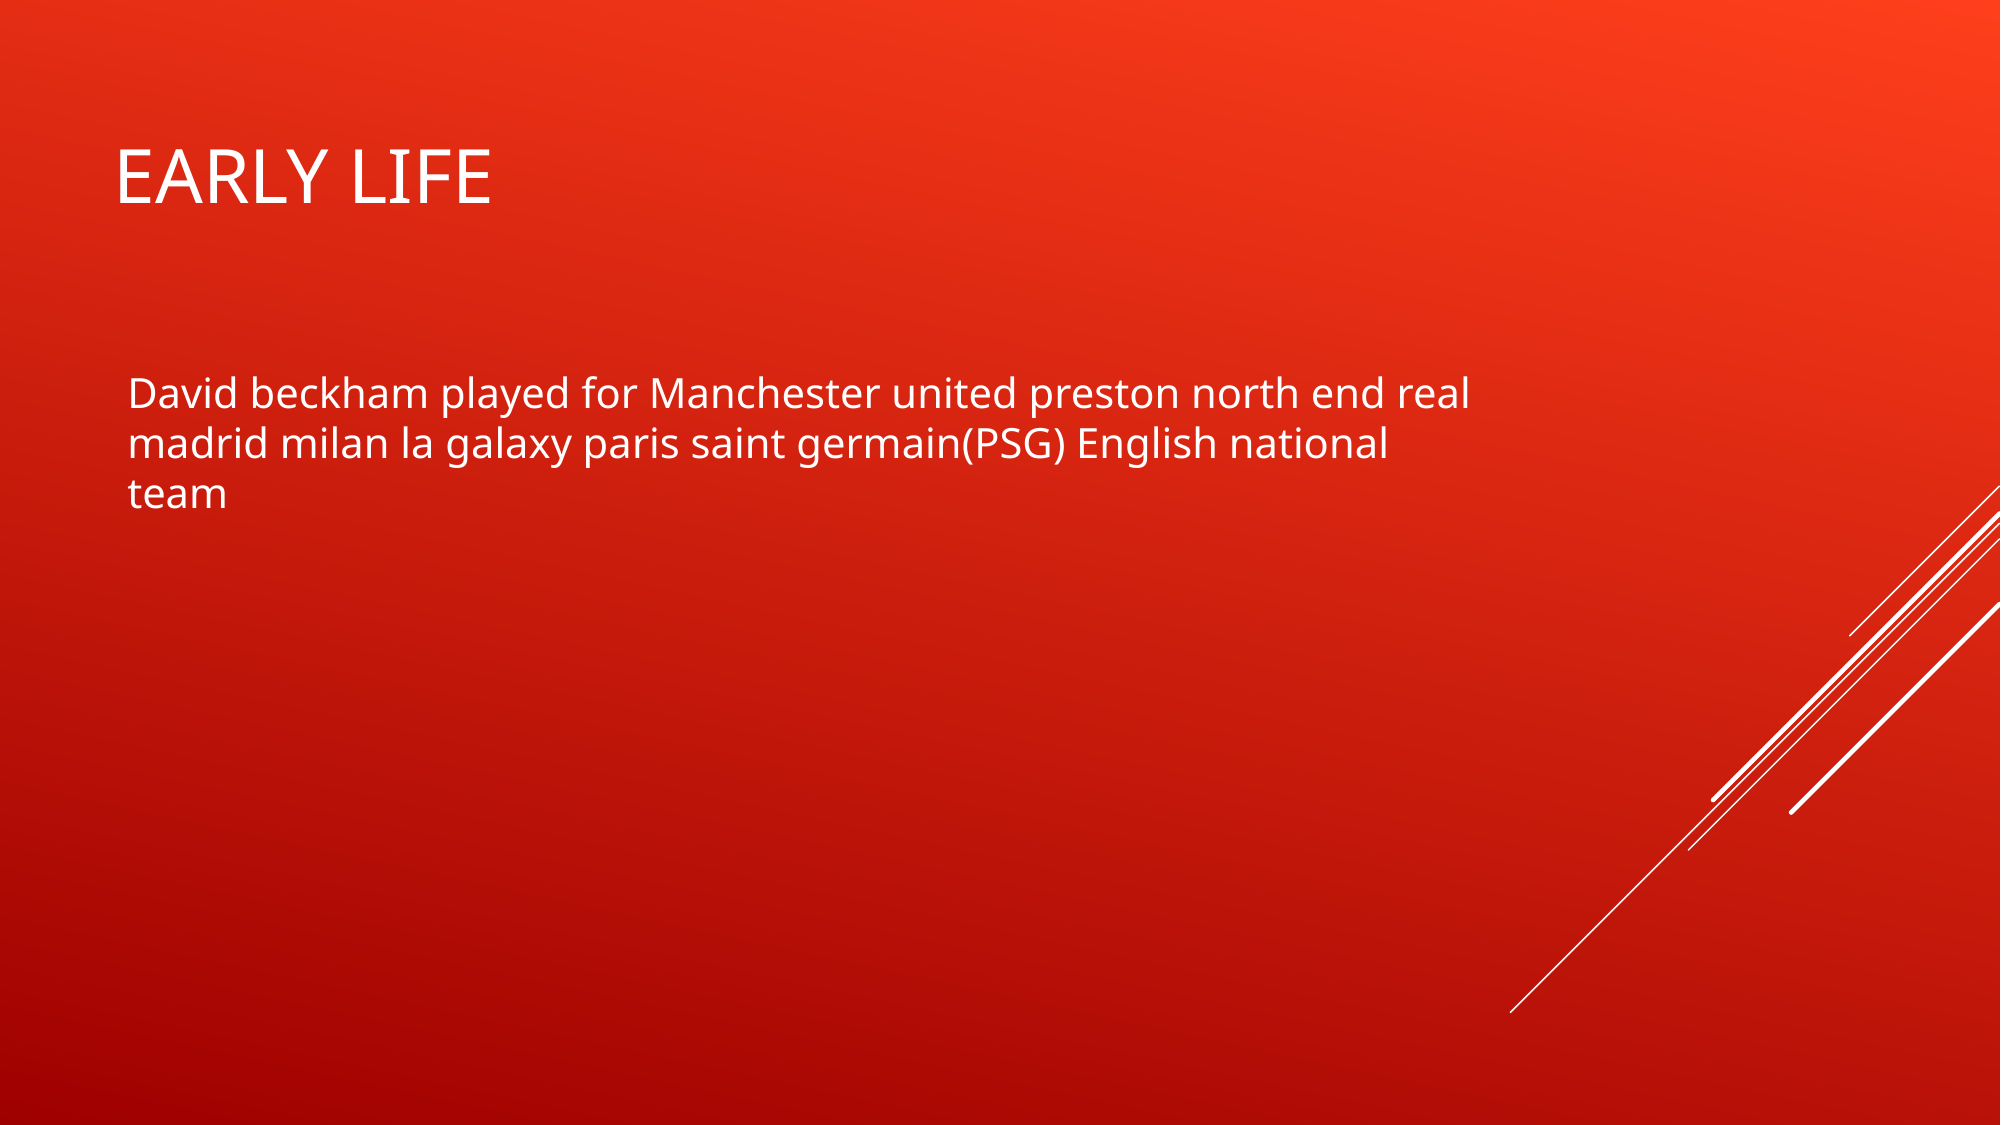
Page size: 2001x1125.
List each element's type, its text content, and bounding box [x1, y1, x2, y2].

list David beckham played for Manchester united preston north end real madrid milan la galaxy paris saint germain(PSG) English national team [112, 358, 1513, 952]
title Early life [98, 49, 1499, 297]
